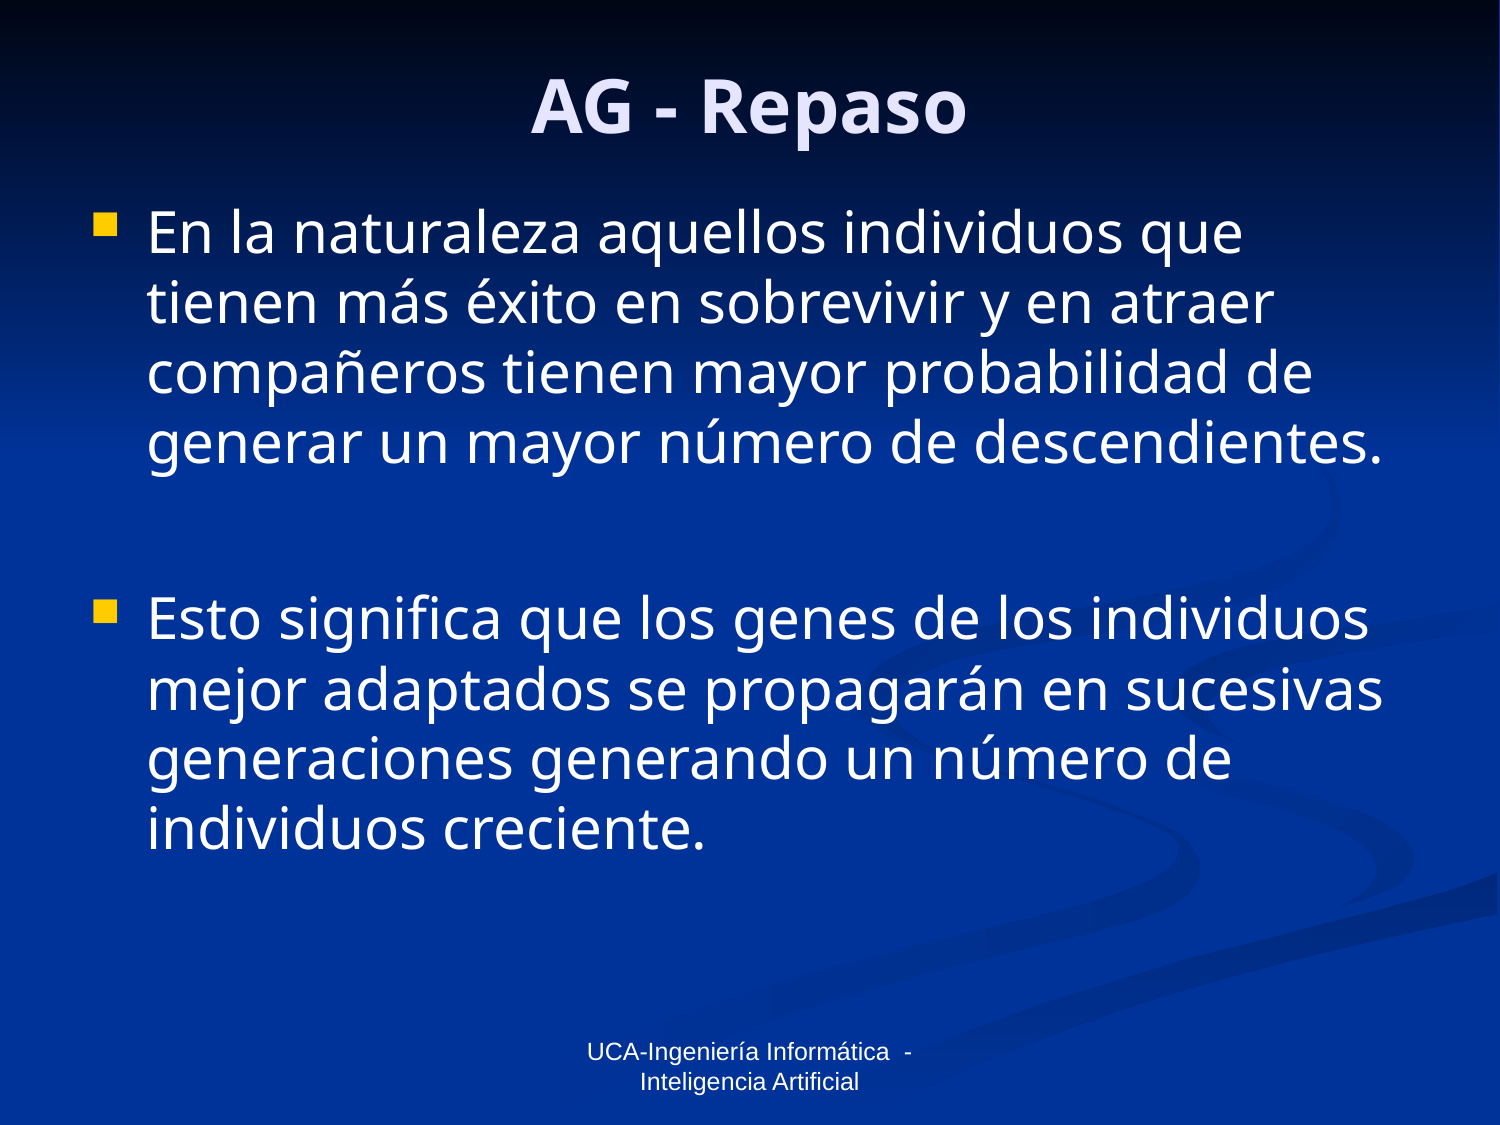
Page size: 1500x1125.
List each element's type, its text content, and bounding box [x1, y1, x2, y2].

footer UCA-Ingeniería Informática - Inteligencia Artificial [512, 1025, 988, 1104]
list En la naturaleza aquellos individuos que tienen más éxito en sobrevivir y en atraer compañeros tienen mayor probabilidad de generar un mayor número de descendientes. Esto significa que los genes de los individuos mejor adaptados se propagarán en sucesivas generaciones generando un número de individuos creciente. [75, 187, 1425, 1005]
title AG - Repaso [75, 45, 1425, 163]
